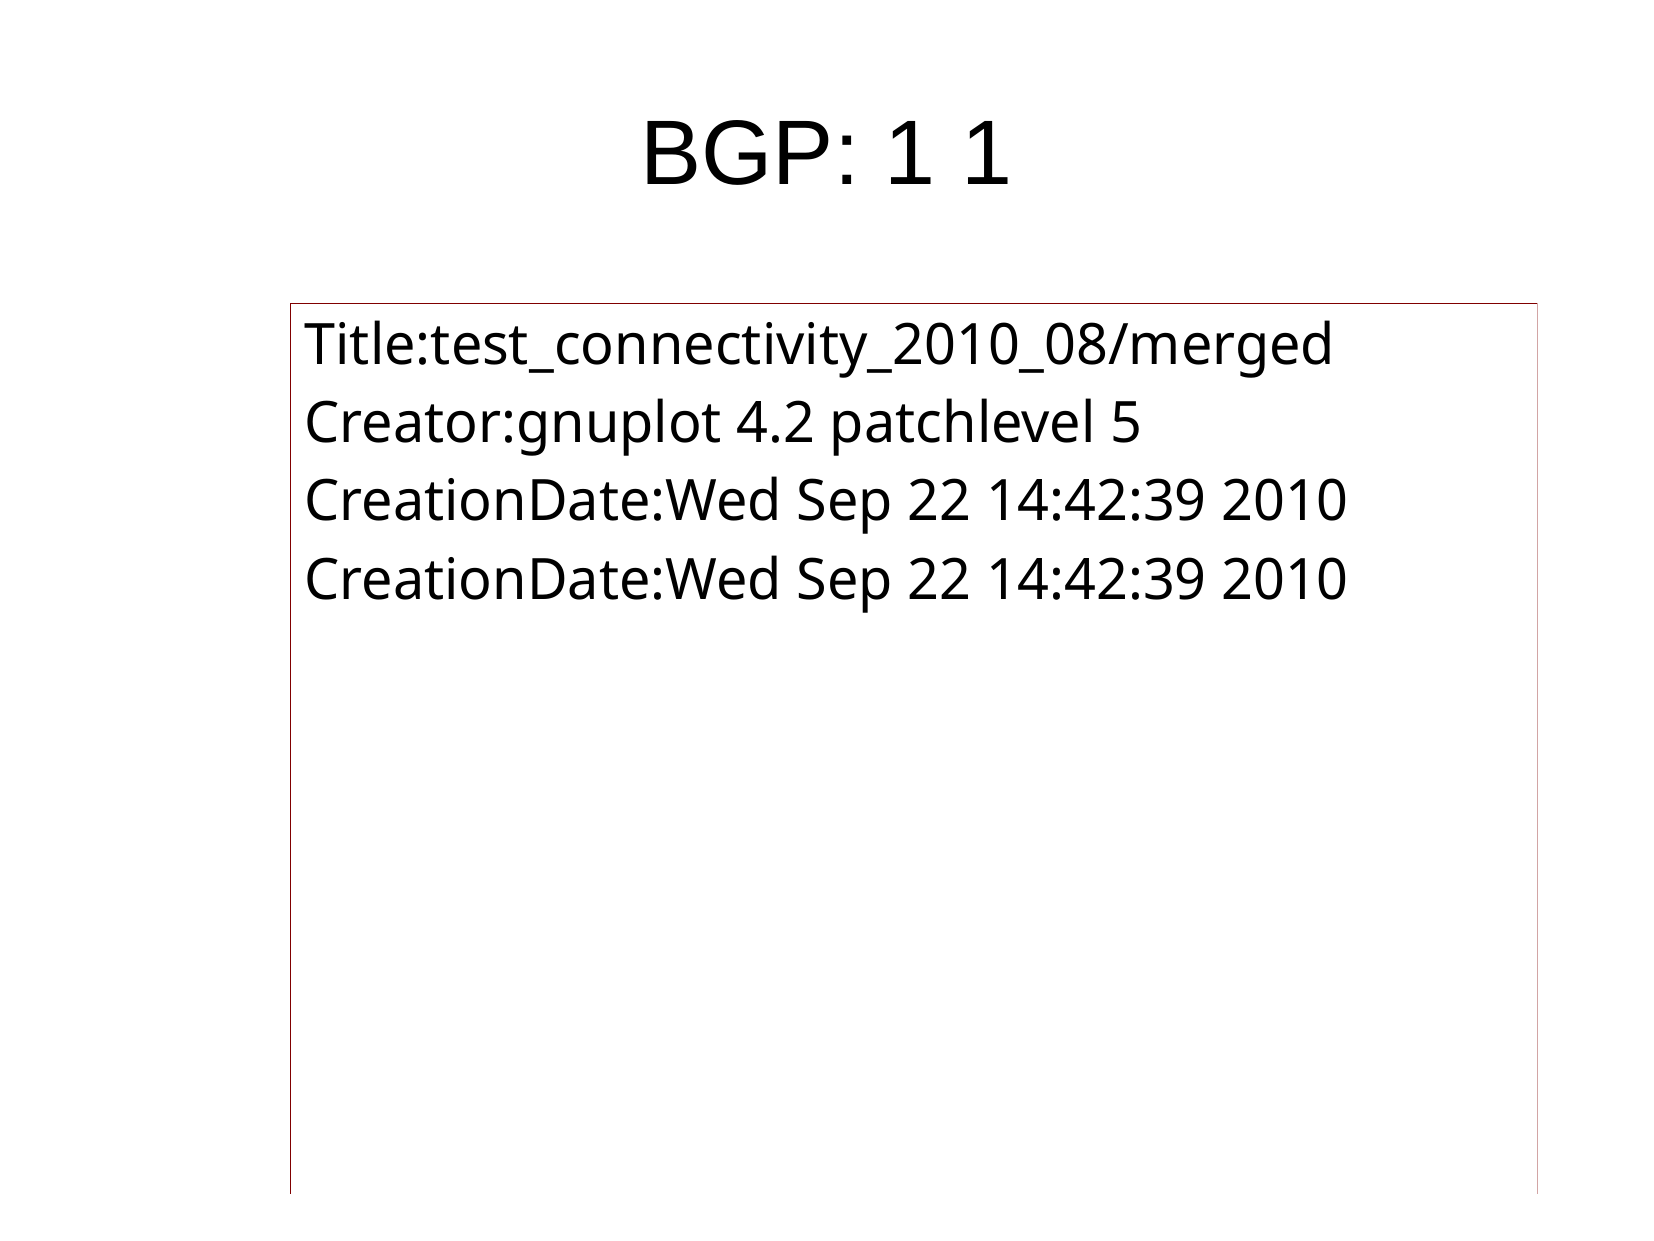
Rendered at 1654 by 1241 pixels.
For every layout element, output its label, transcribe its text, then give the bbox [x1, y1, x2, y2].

picture [286, 300, 1538, 1194]
title BGP: 1 1 [82, 56, 1571, 250]
